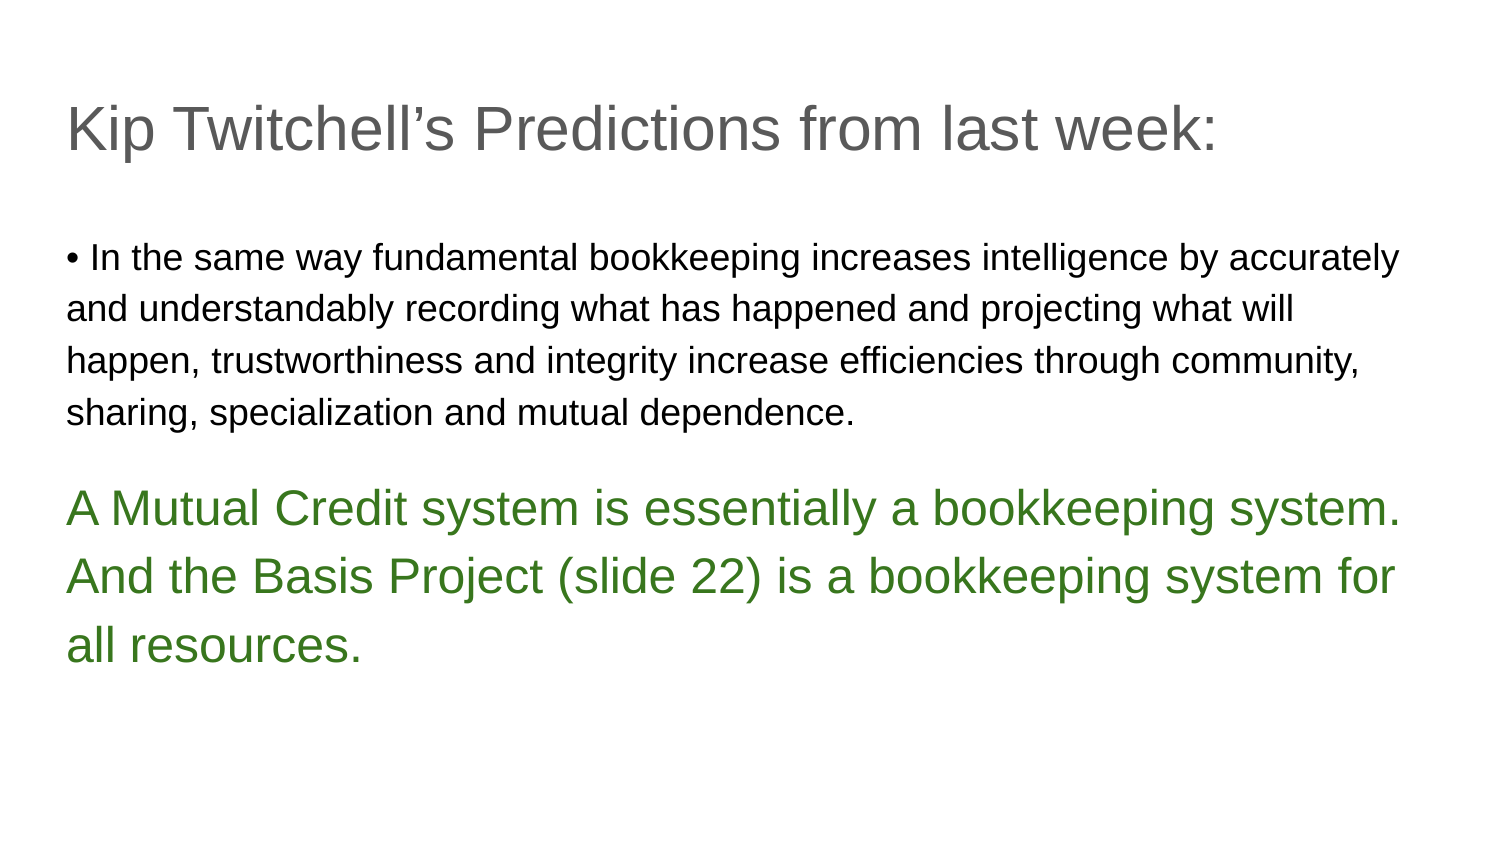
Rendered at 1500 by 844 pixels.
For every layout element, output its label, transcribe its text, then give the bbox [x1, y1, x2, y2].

list • In the same way fundamental bookkeeping increases intelligence by accurately and understandably recording what has happened and projecting what will happen, trustworthiness and integrity increase efficiencies through community, sharing, specialization and mutual dependence. A Mutual Credit system is essentially a bookkeeping system. And the Basis Project (slide 22) is a bookkeeping system for all resources. [51, 210, 1449, 750]
title Kip Twitchell’s Predictions from last week: [51, 72, 1449, 167]
